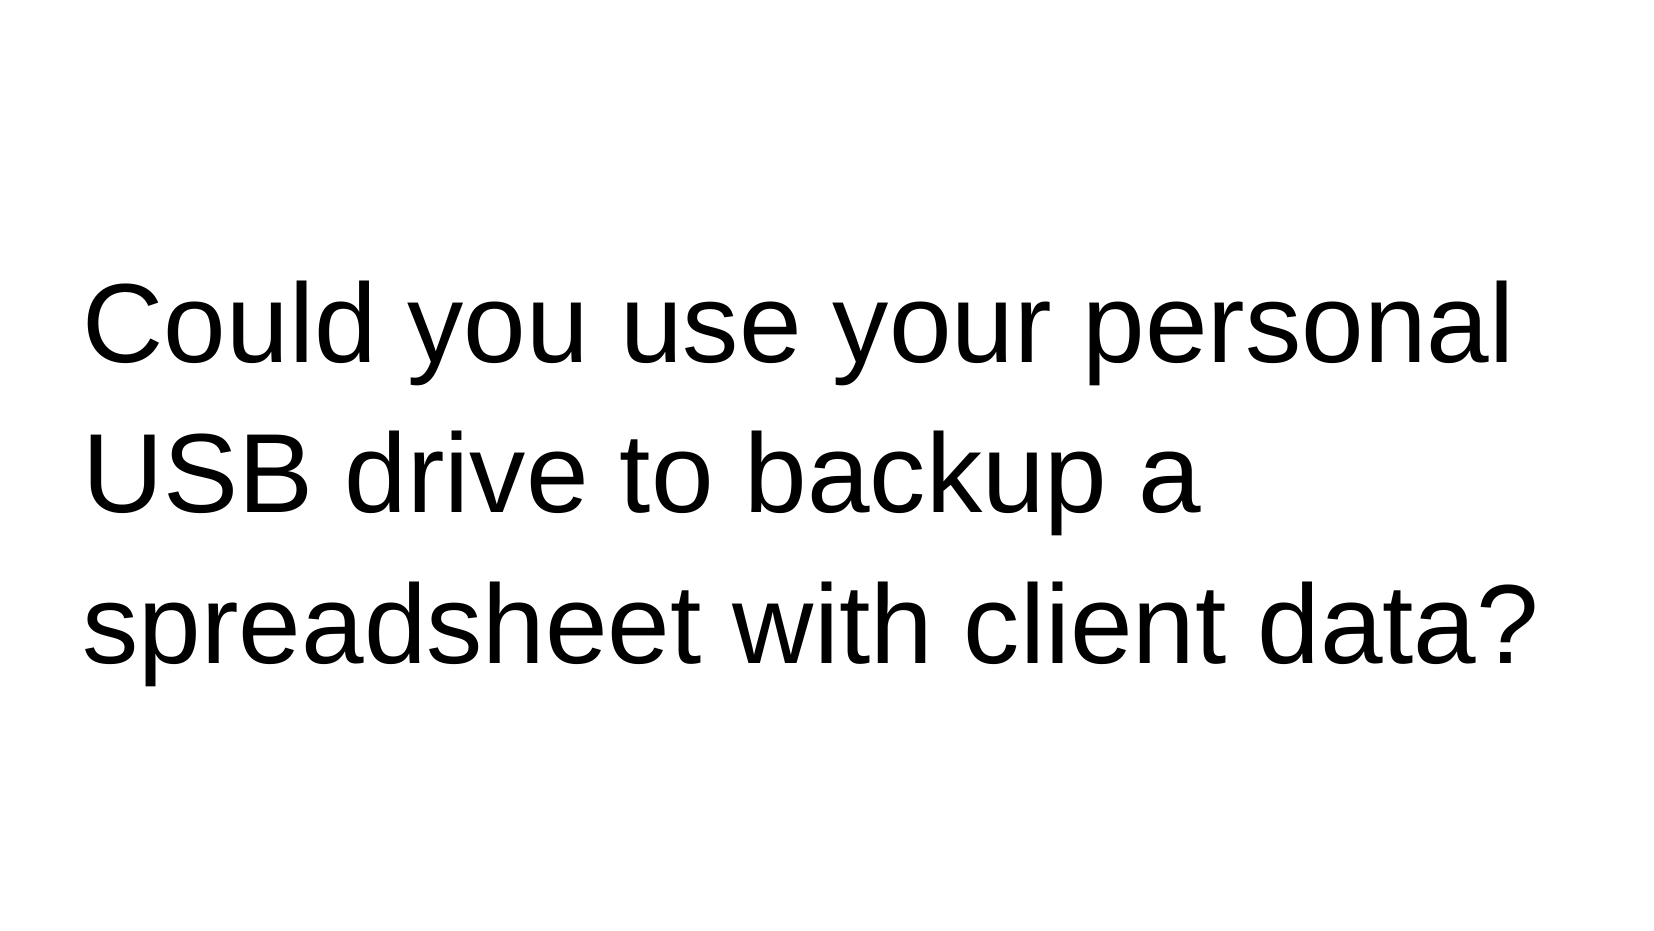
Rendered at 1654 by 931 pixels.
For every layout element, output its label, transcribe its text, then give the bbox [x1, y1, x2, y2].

title Could you use your personal USB drive to backup a spreadsheet with client data? [82, 37, 1571, 886]
